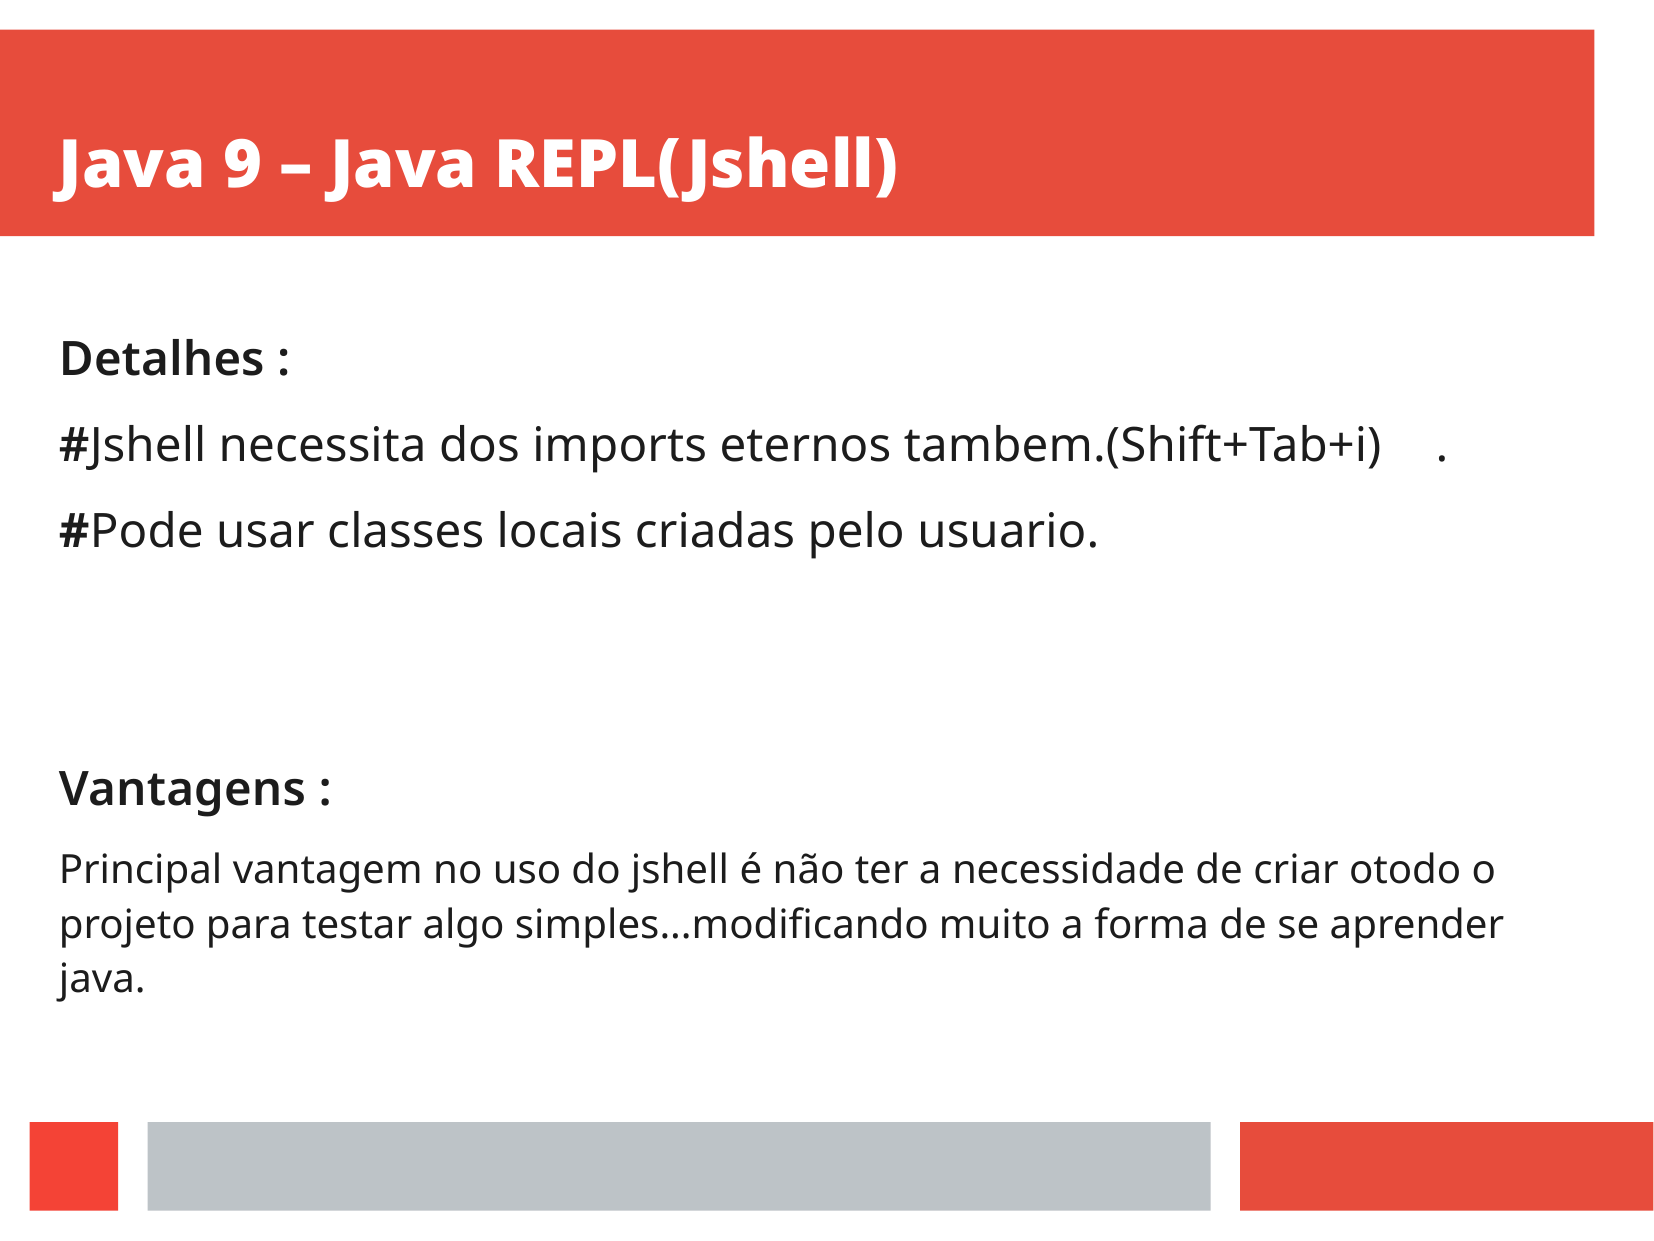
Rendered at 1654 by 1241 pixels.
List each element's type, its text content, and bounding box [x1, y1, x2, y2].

list Detalhes : #Jshell necessita dos imports eternos tambem.(Shift+Tab+i) . #Pode usar classes locais criadas pelo usuario. Vantagens : Principal vantagem no uso do jshell é não ter a necessidade de criar otodo o projeto para testar algo simples...modificando muito a forma de se aprender java. [59, 324, 1565, 1093]
title Java 9 – Java REPL(Jshell) [59, 59, 1595, 207]
